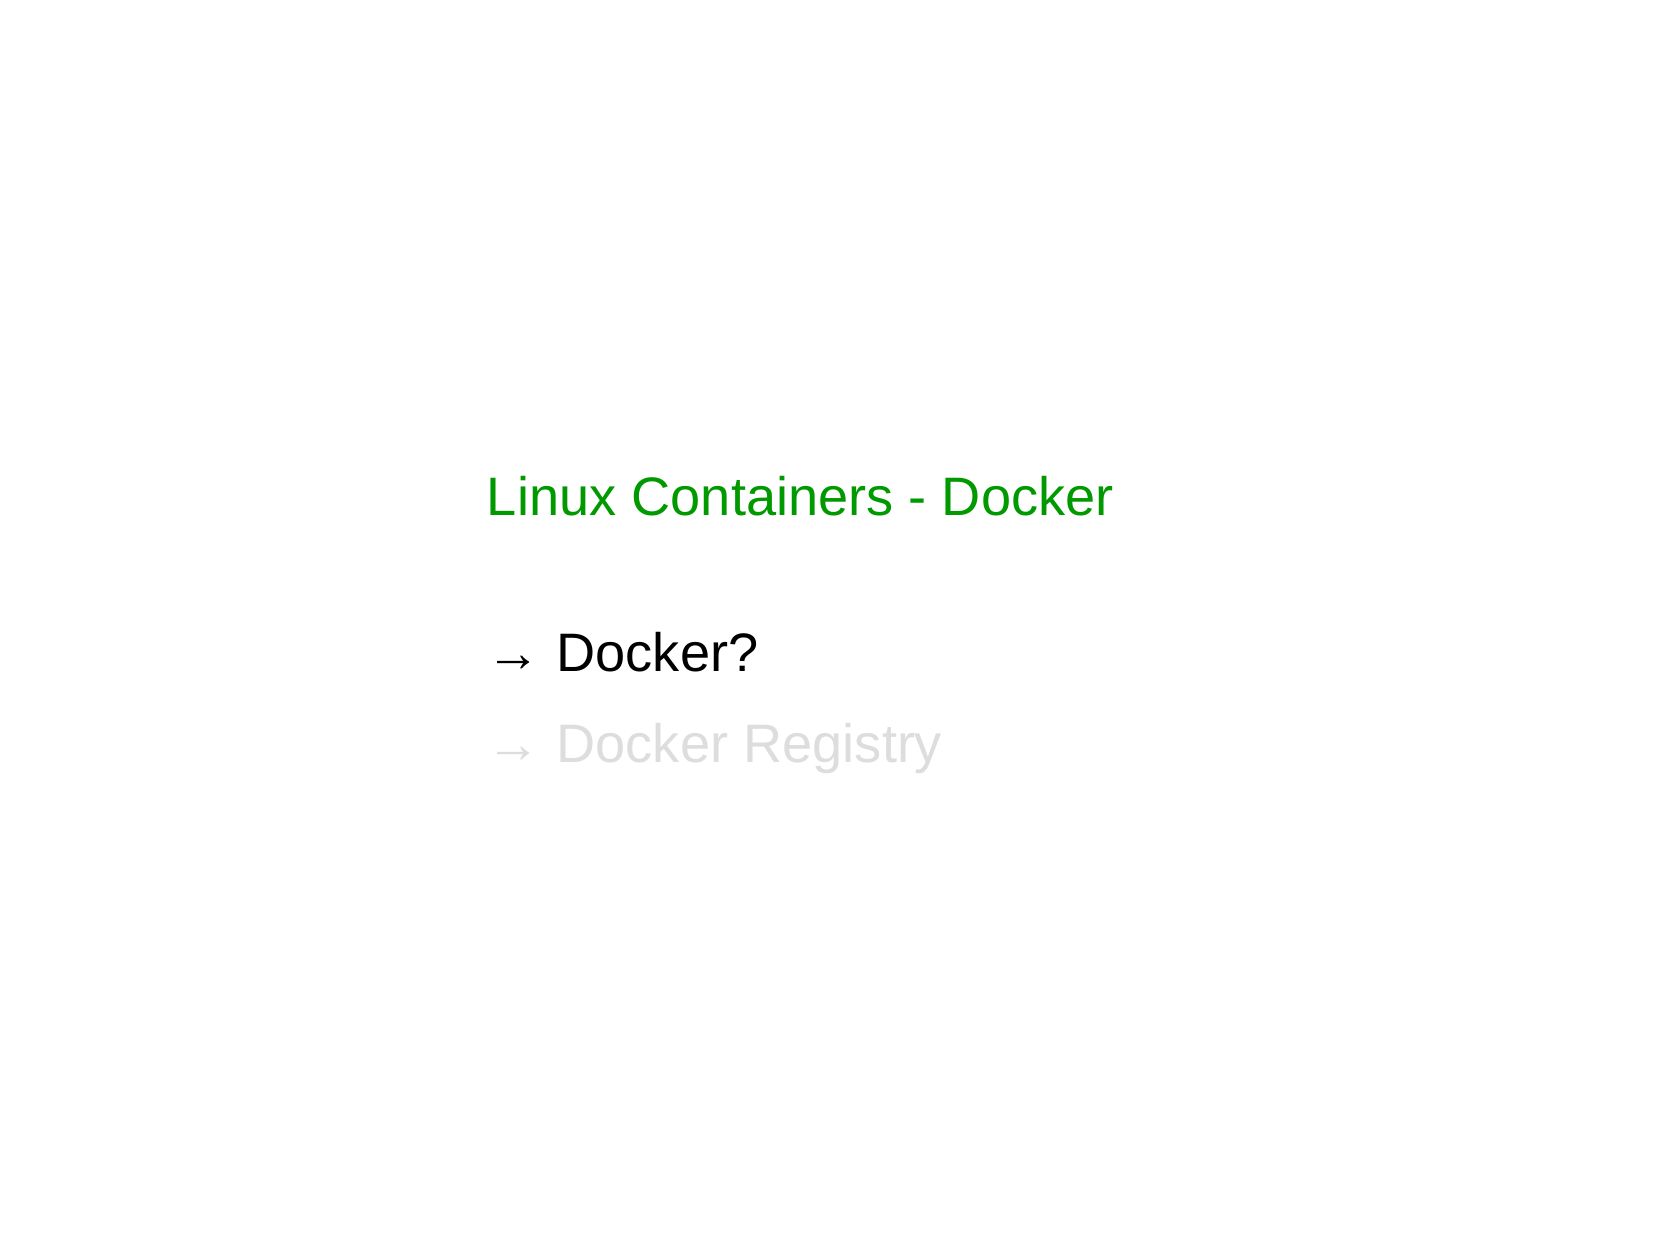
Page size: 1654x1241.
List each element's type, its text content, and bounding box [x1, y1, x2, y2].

text_box Linux Containers - Docker → Docker? → Docker Registry [472, 459, 1182, 782]
